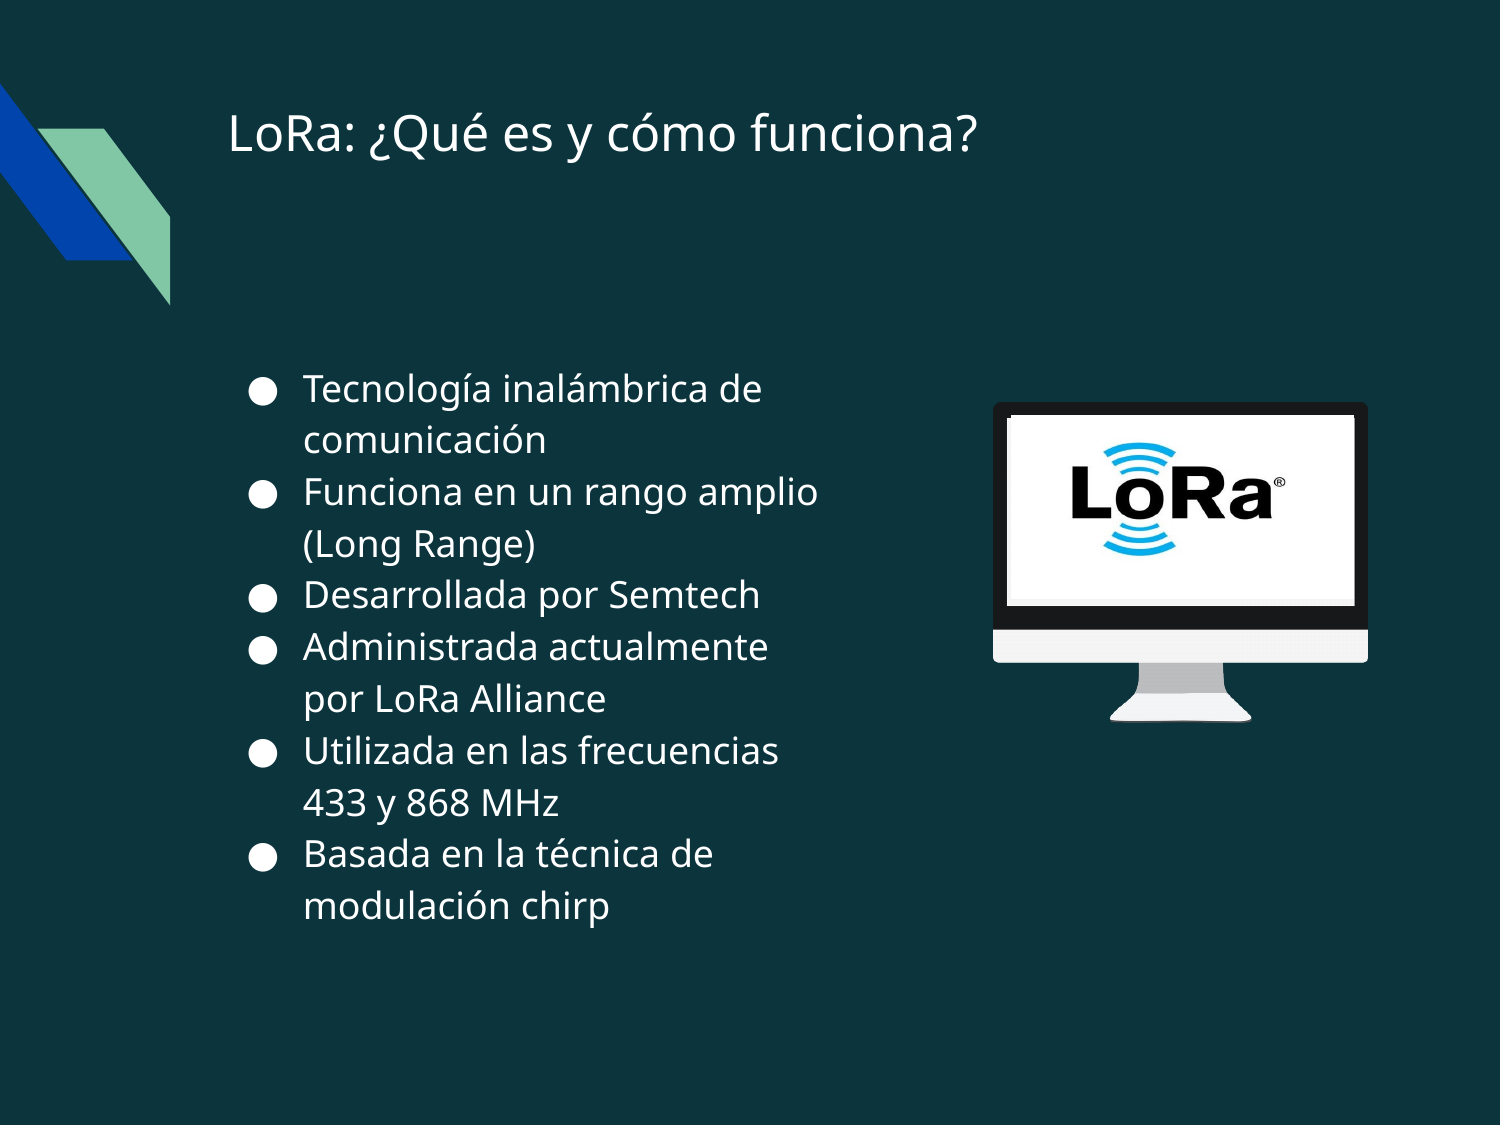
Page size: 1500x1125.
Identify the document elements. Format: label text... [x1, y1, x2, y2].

picture [993, 402, 1368, 723]
list Tecnología inalámbrica de comunicación Funciona en un rango amplio (Long Range) Desarrollada por Semtech Administrada actualmente por LoRa Alliance Utilizada en las frecuencias 433 y 868 MHz Basada en la técnica de modulación chirp [212, 342, 850, 980]
title LoRa: ¿Qué es y cómo funciona? [212, 86, 1368, 287]
